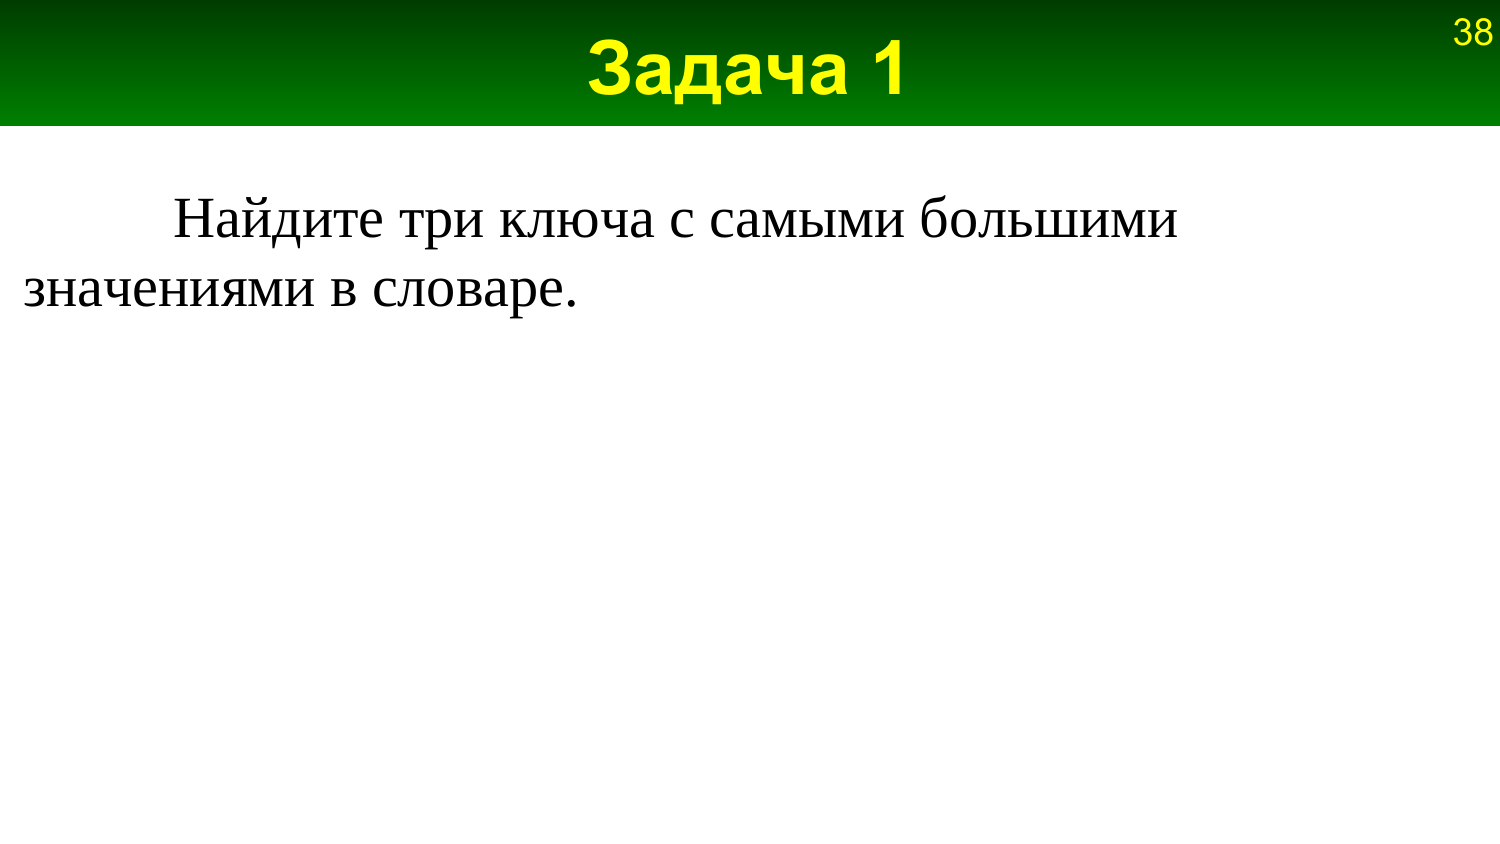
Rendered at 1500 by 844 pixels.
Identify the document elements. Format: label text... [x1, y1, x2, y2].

title Задача 1 [75, 11, 1426, 117]
text_box Найдите три ключа с самыми большими значениями в словаре. [23, 171, 1465, 537]
